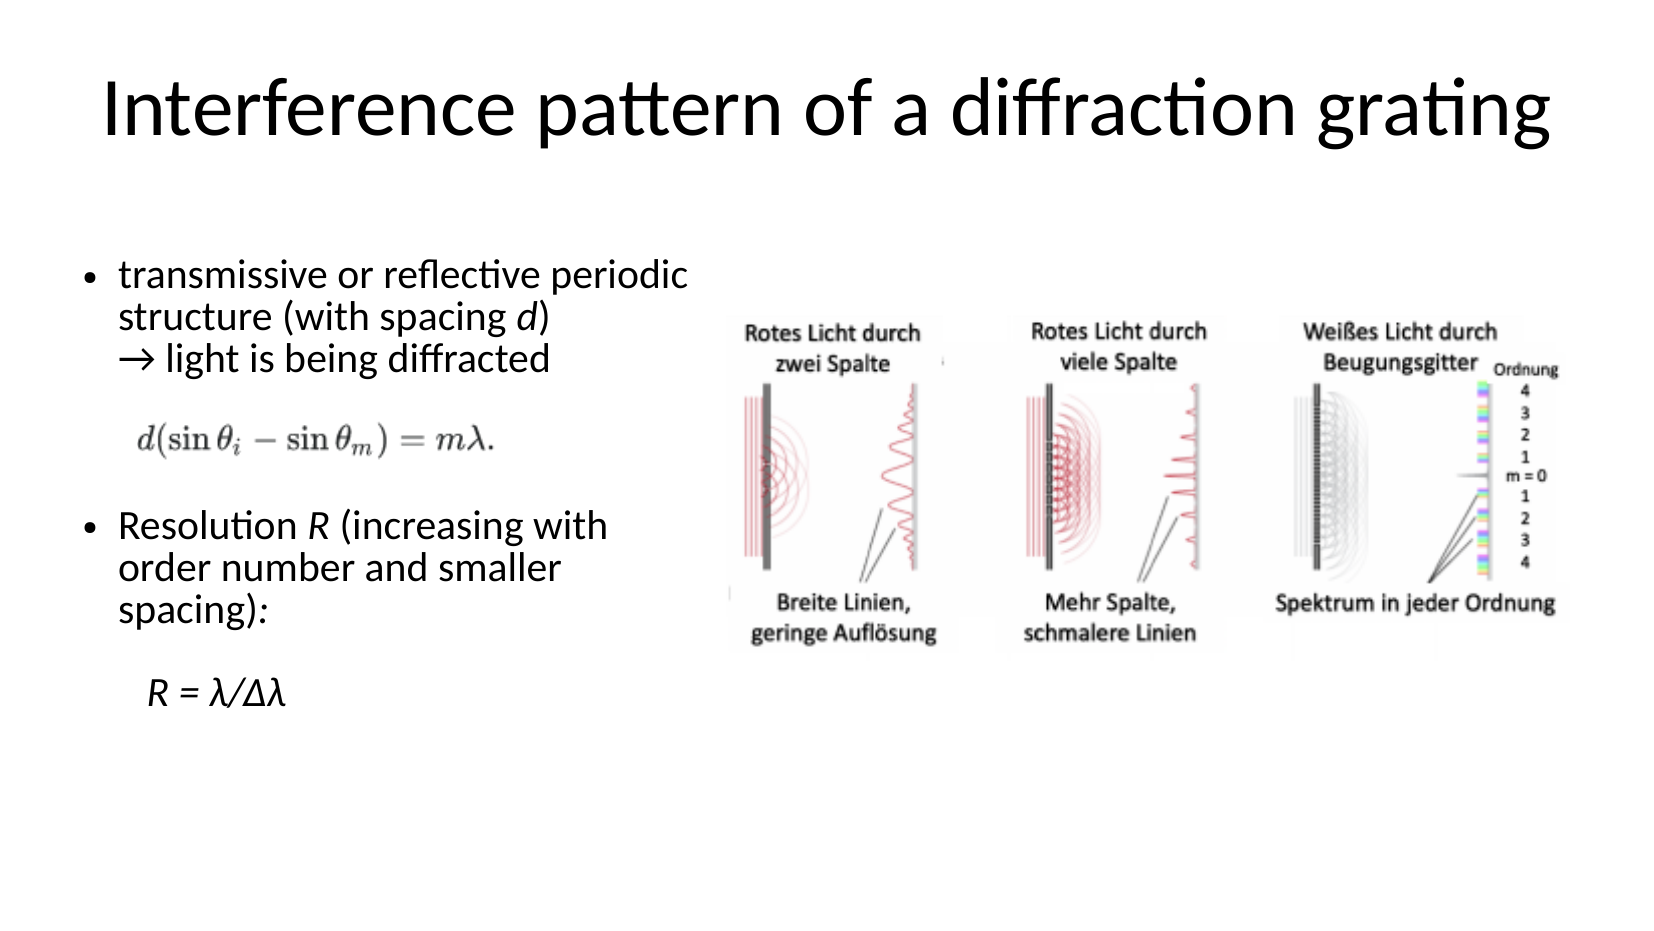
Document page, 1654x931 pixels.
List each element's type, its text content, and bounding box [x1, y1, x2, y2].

subtitle transmissive or reflective periodic structure (with spacing d) → light is being diffracted Resolution R (increasing with order number and smaller spacing): R = λ/Δλ [82, 195, 706, 780]
picture [137, 419, 496, 463]
picture [707, 315, 1570, 661]
title Interference pattern of a diffraction grating [82, 37, 1571, 193]
